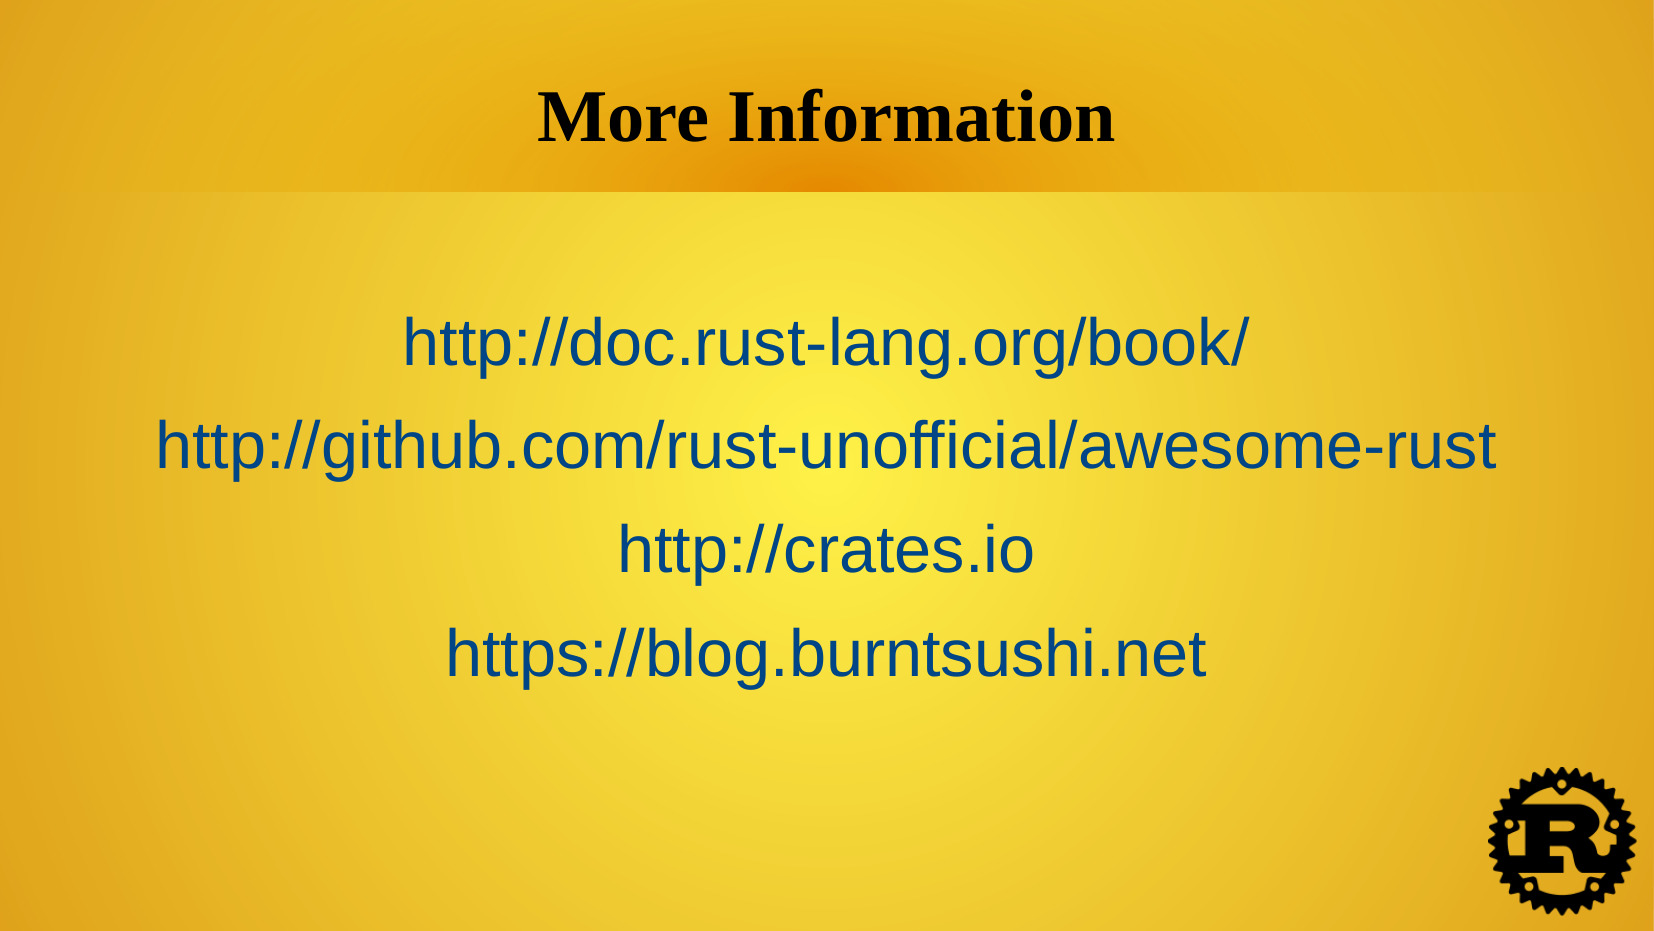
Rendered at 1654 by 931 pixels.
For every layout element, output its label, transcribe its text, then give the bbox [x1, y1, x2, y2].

picture [1488, 767, 1639, 918]
title More Information [82, 67, 1571, 158]
subtitle http://doc.rust-lang.org/book/ http://github.com/rust-unofficial/awesome-rust http://crates.io https://blog.burntsushi.net [82, 224, 1571, 764]
